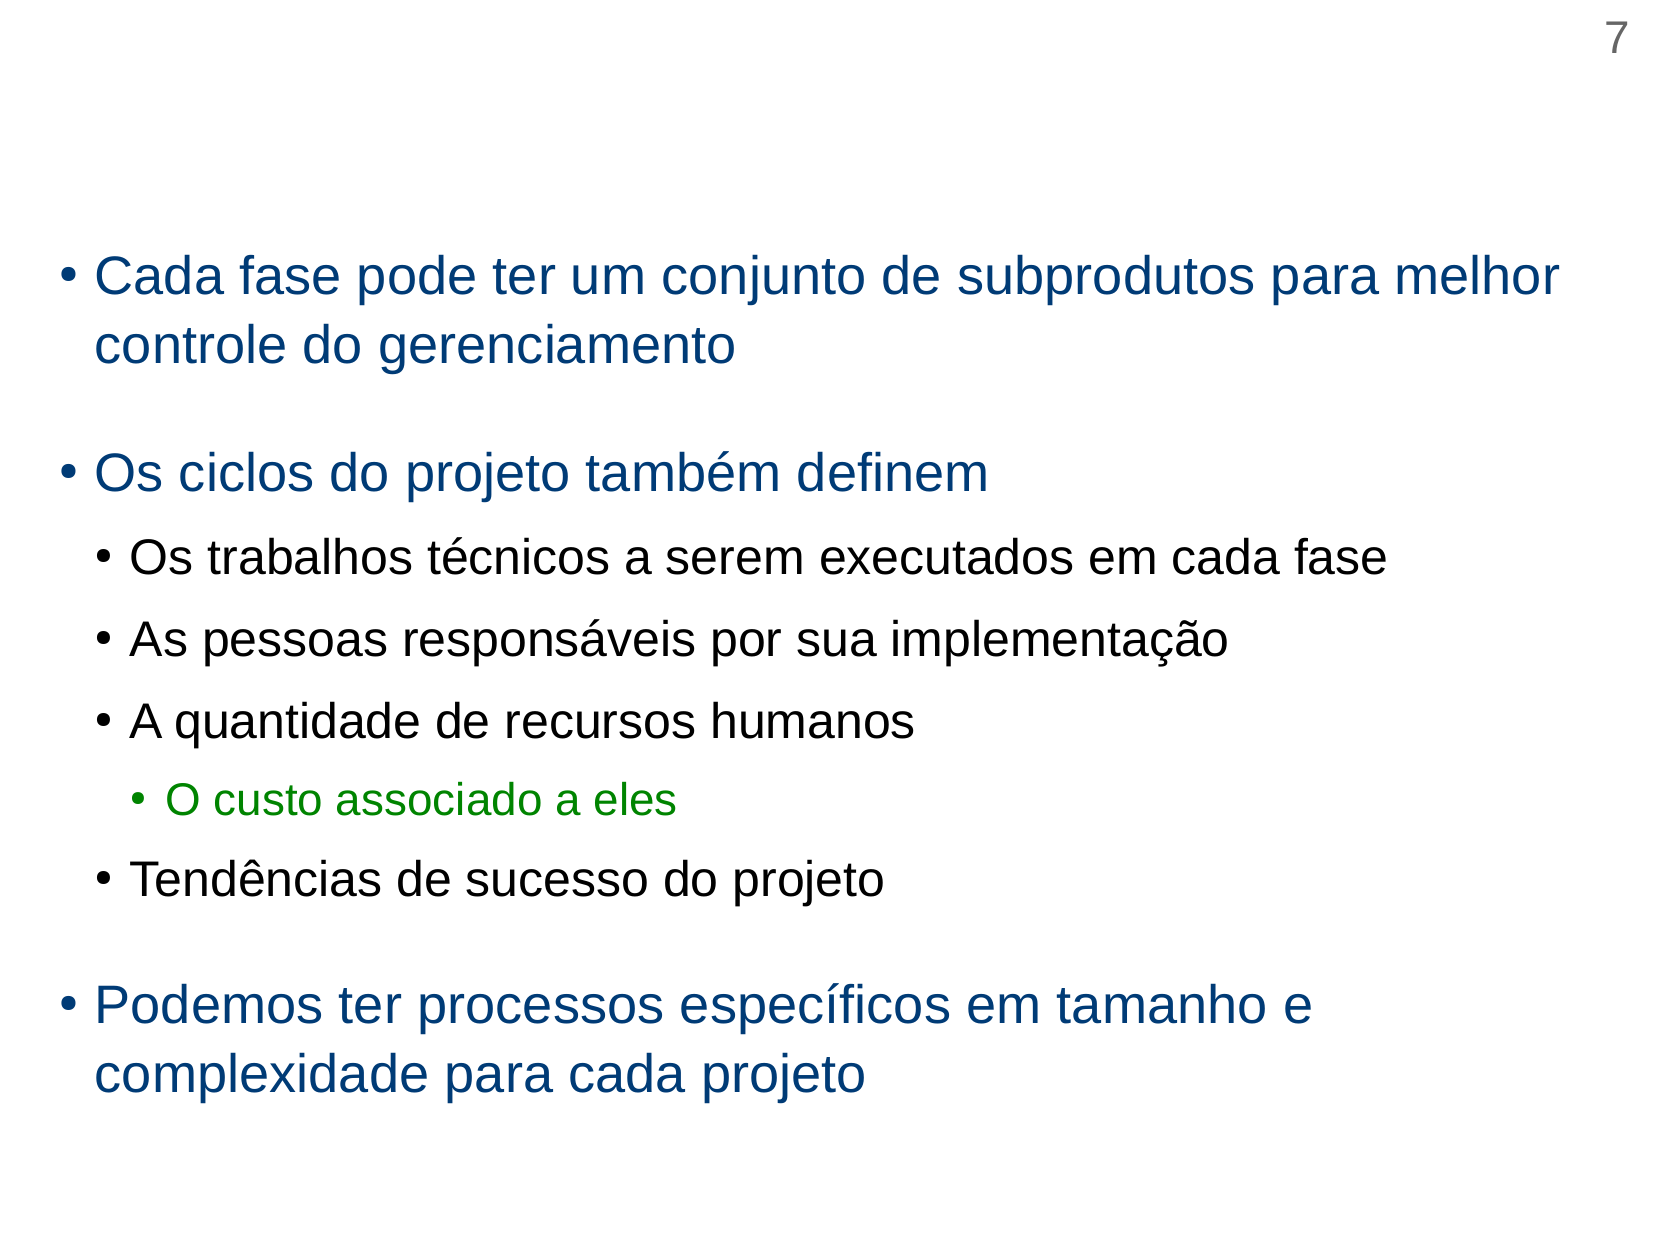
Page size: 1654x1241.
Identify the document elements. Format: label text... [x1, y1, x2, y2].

list Cada fase pode ter um conjunto de subprodutos para melhor controle do gerenciamento Os ciclos do projeto também definem Os trabalhos técnicos a serem executados em cada fase As pessoas responsáveis por sua implementação A quantidade de recursos humanos O custo associado a eles Tendências de sucesso do projeto Podemos ter processos específicos em tamanho e complexidade para cada projeto [59, 236, 1595, 1211]
